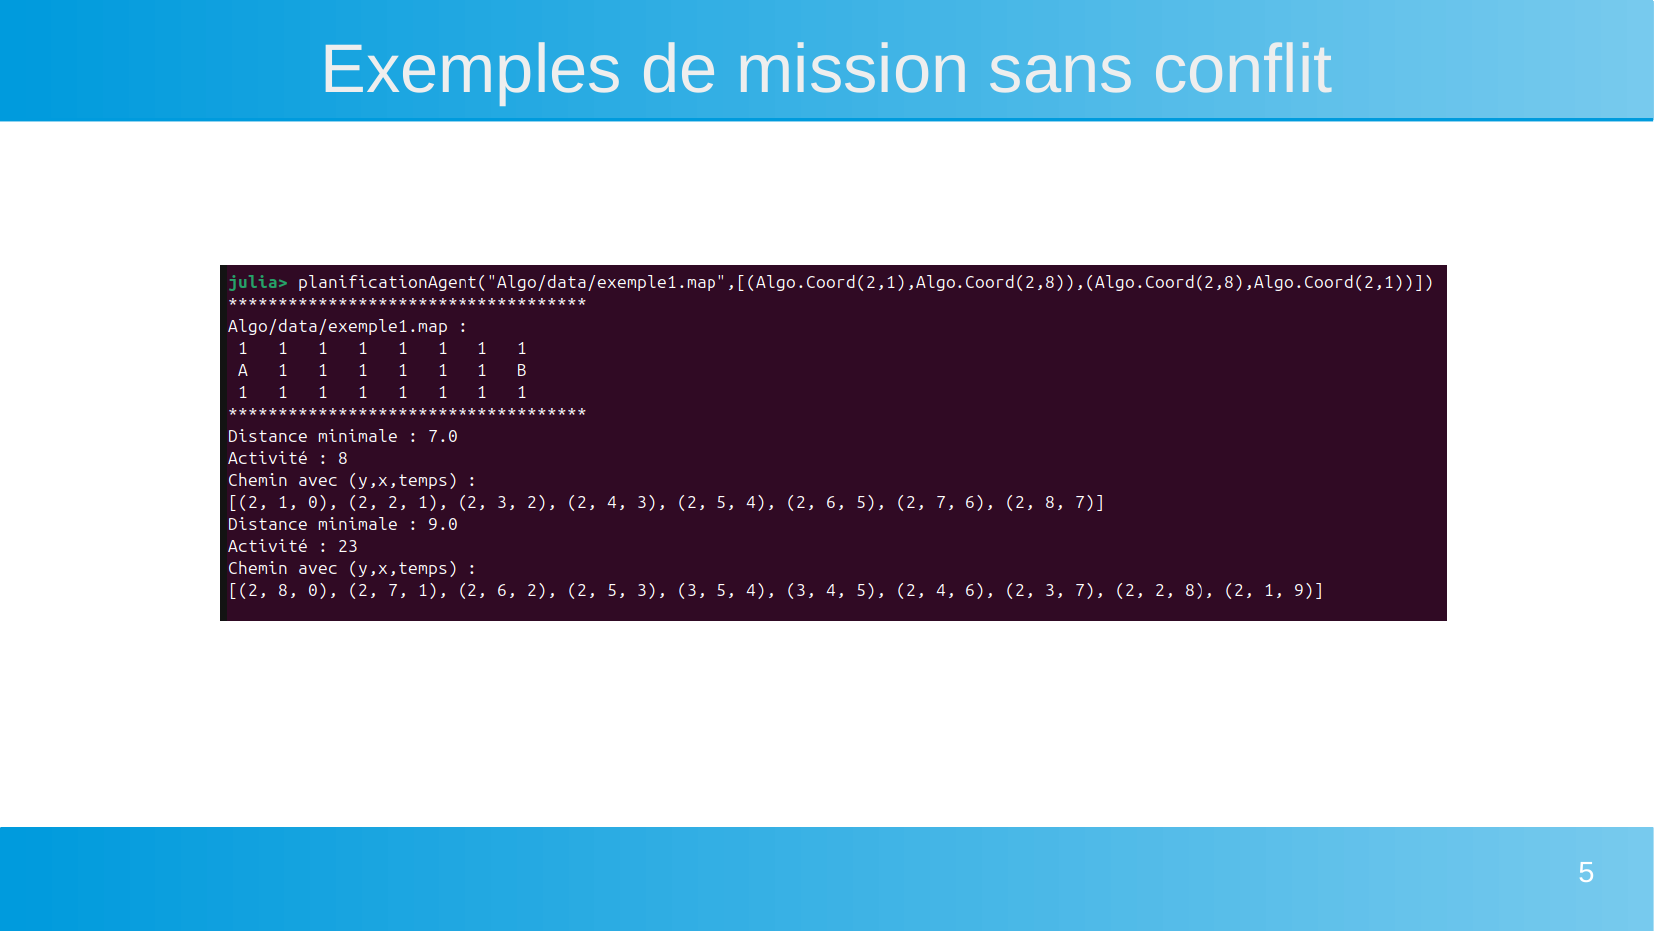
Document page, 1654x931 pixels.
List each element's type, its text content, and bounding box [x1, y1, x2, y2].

picture [220, 265, 1447, 621]
title Exemples de mission sans conflit [59, 29, 1595, 108]
